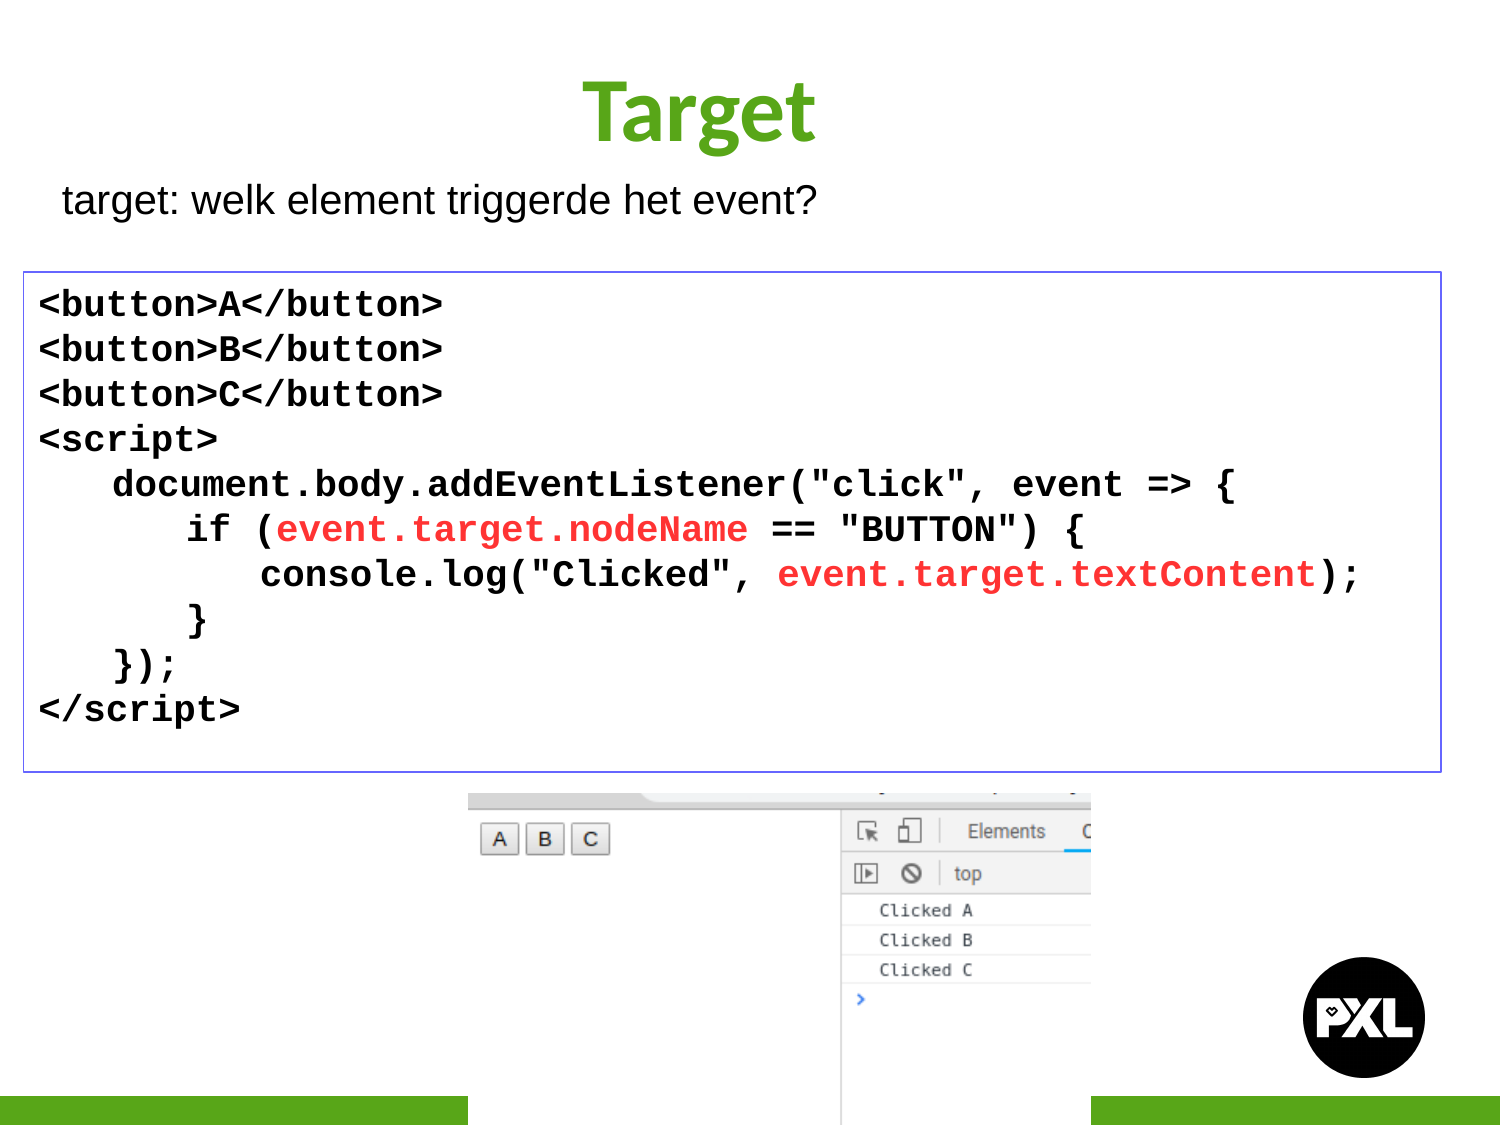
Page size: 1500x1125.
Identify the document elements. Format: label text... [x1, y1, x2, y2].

text_box Target [0, 42, 1443, 168]
picture [1303, 957, 1425, 1078]
picture [468, 793, 1091, 1125]
text_box target: welk element triggerde het event? [47, 165, 1441, 271]
text_box <button>A</button> <button>B</button> <button>C</button> <script> document.body.addEventListener("click", event => { if (event.target.nodeName == "BUTTON") { console.log("Clicked", event.target.textContent); } }); </script> [23, 271, 1441, 772]
